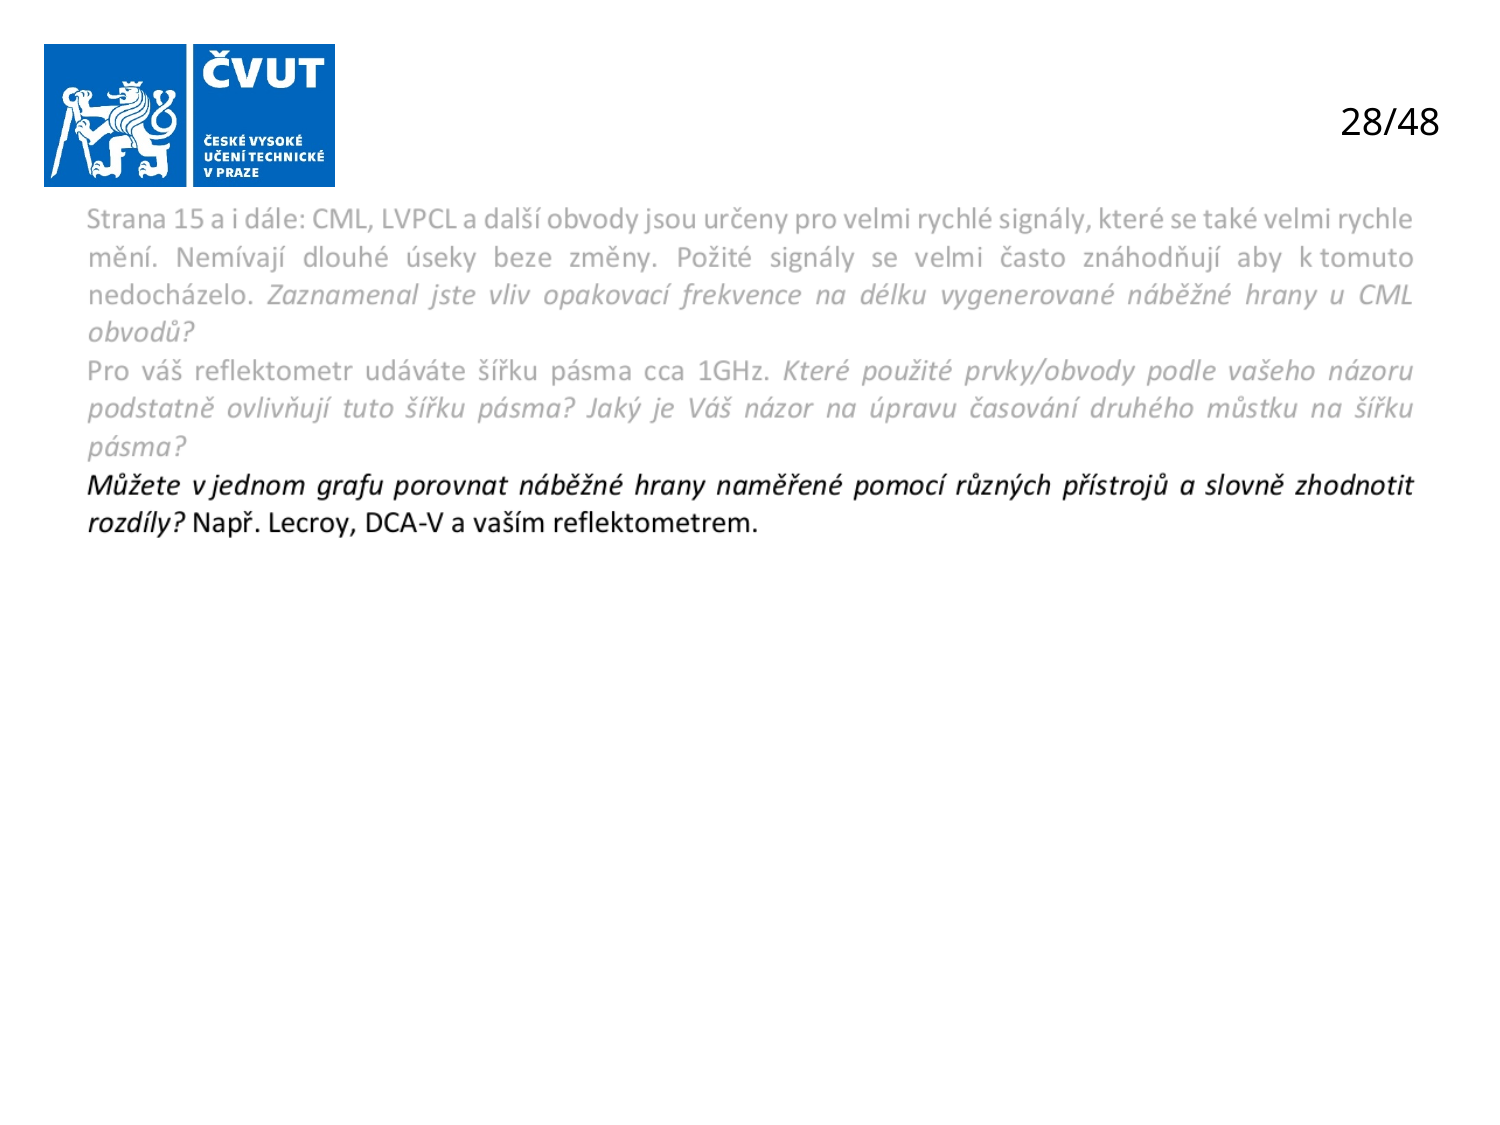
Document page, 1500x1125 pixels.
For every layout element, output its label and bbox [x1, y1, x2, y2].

picture [75, 465, 1426, 545]
text_box [15, 198, 1486, 465]
picture [44, 44, 335, 187]
